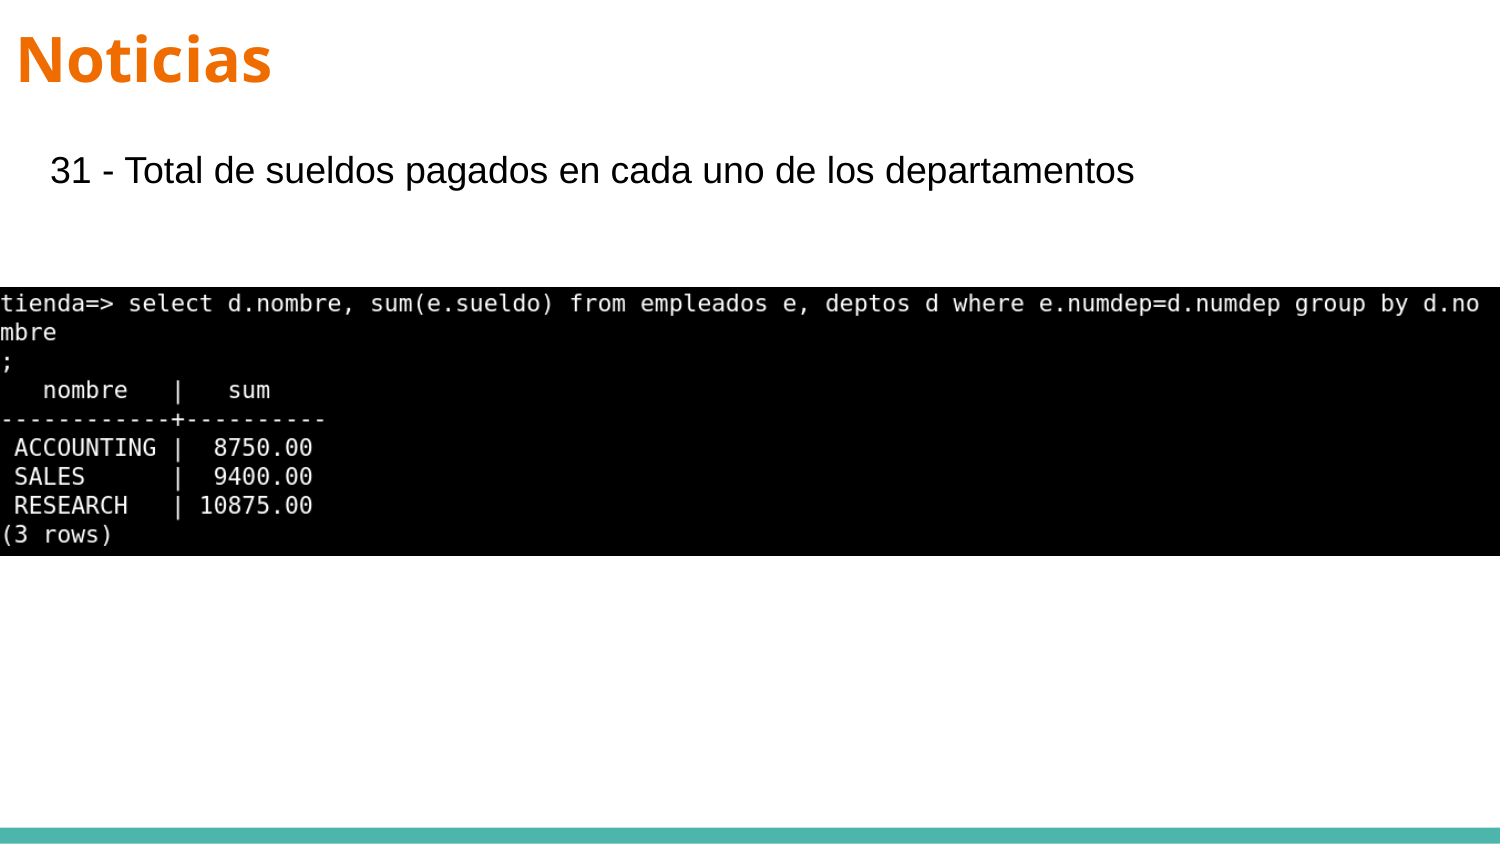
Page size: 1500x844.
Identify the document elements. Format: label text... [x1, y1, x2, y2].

title Noticias [0, 0, 1398, 116]
text_box 31 - Total de sueldos pagados en cada uno de los departamentos [35, 141, 1394, 241]
picture [0, 287, 1500, 556]
